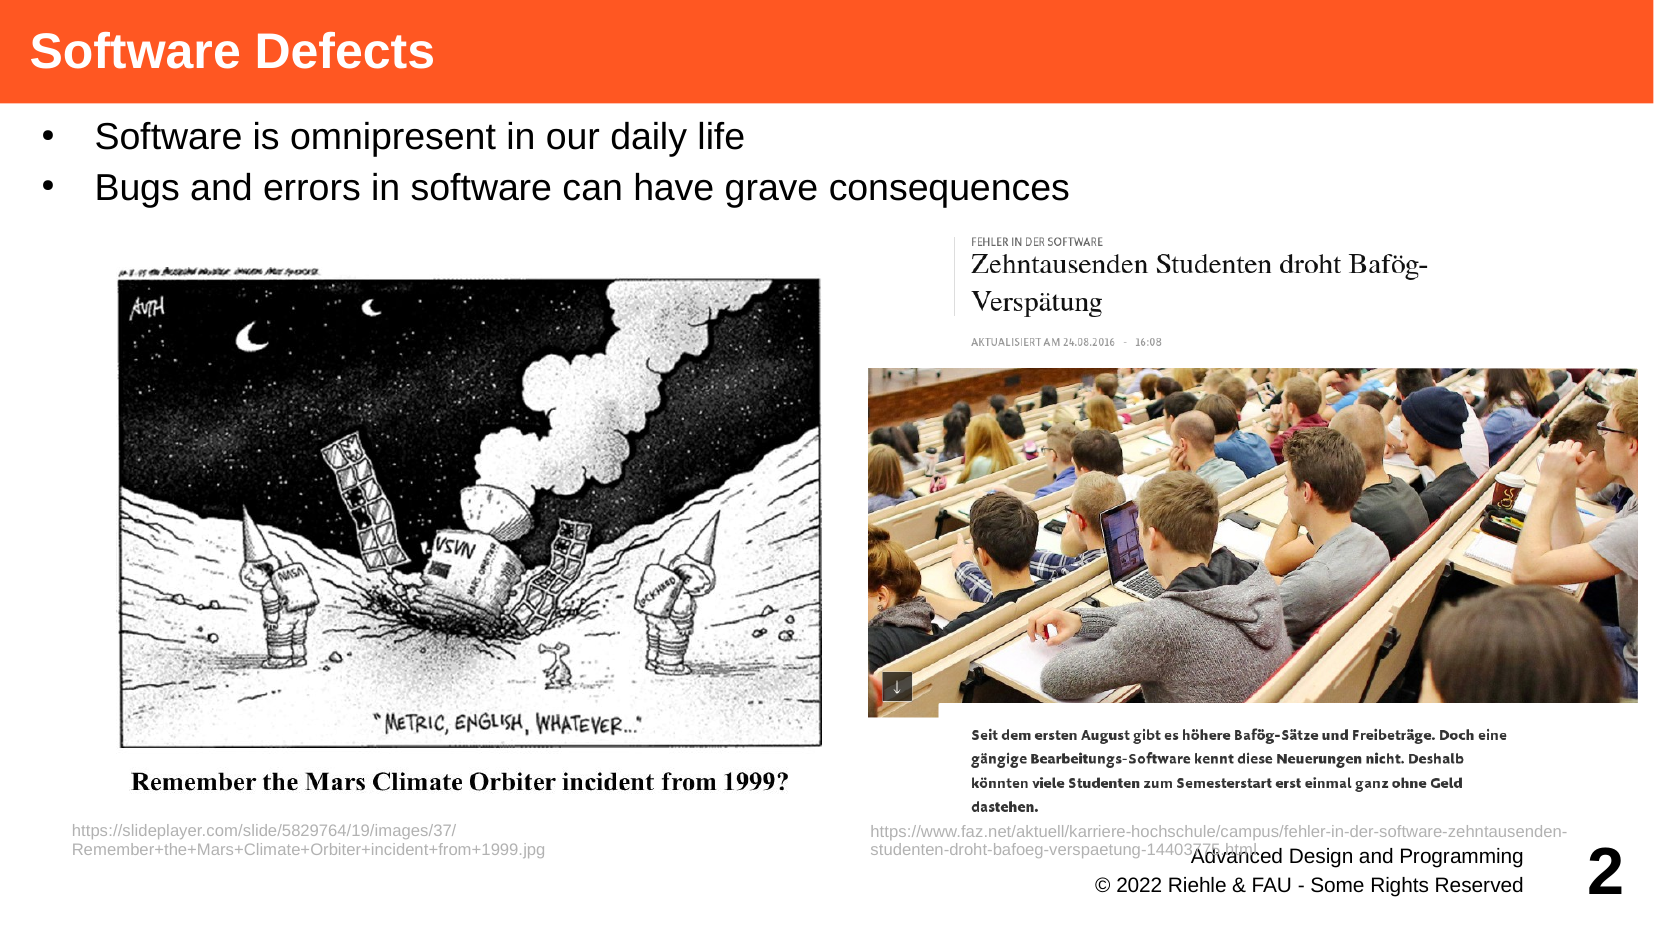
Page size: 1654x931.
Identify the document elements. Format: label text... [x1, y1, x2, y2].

text_box https://www.faz.net/aktuell/karriere-hochschule/campus/fehler-in-der-software-zehntausenden-studenten-droht-bafoeg-verspaetung-14403775.html [858, 810, 1654, 872]
title Software Defects [0, 0, 1654, 104]
picture [69, 220, 1654, 821]
text_box https://slideplayer.com/slide/5829764/19/images/37/Remember+the+Mars+Climate+Orbiter+incident+from+1999.jpg [60, 809, 826, 871]
list Software is omnipresent in our daily life Bugs and errors in software can have grave consequences [23, 115, 1619, 241]
